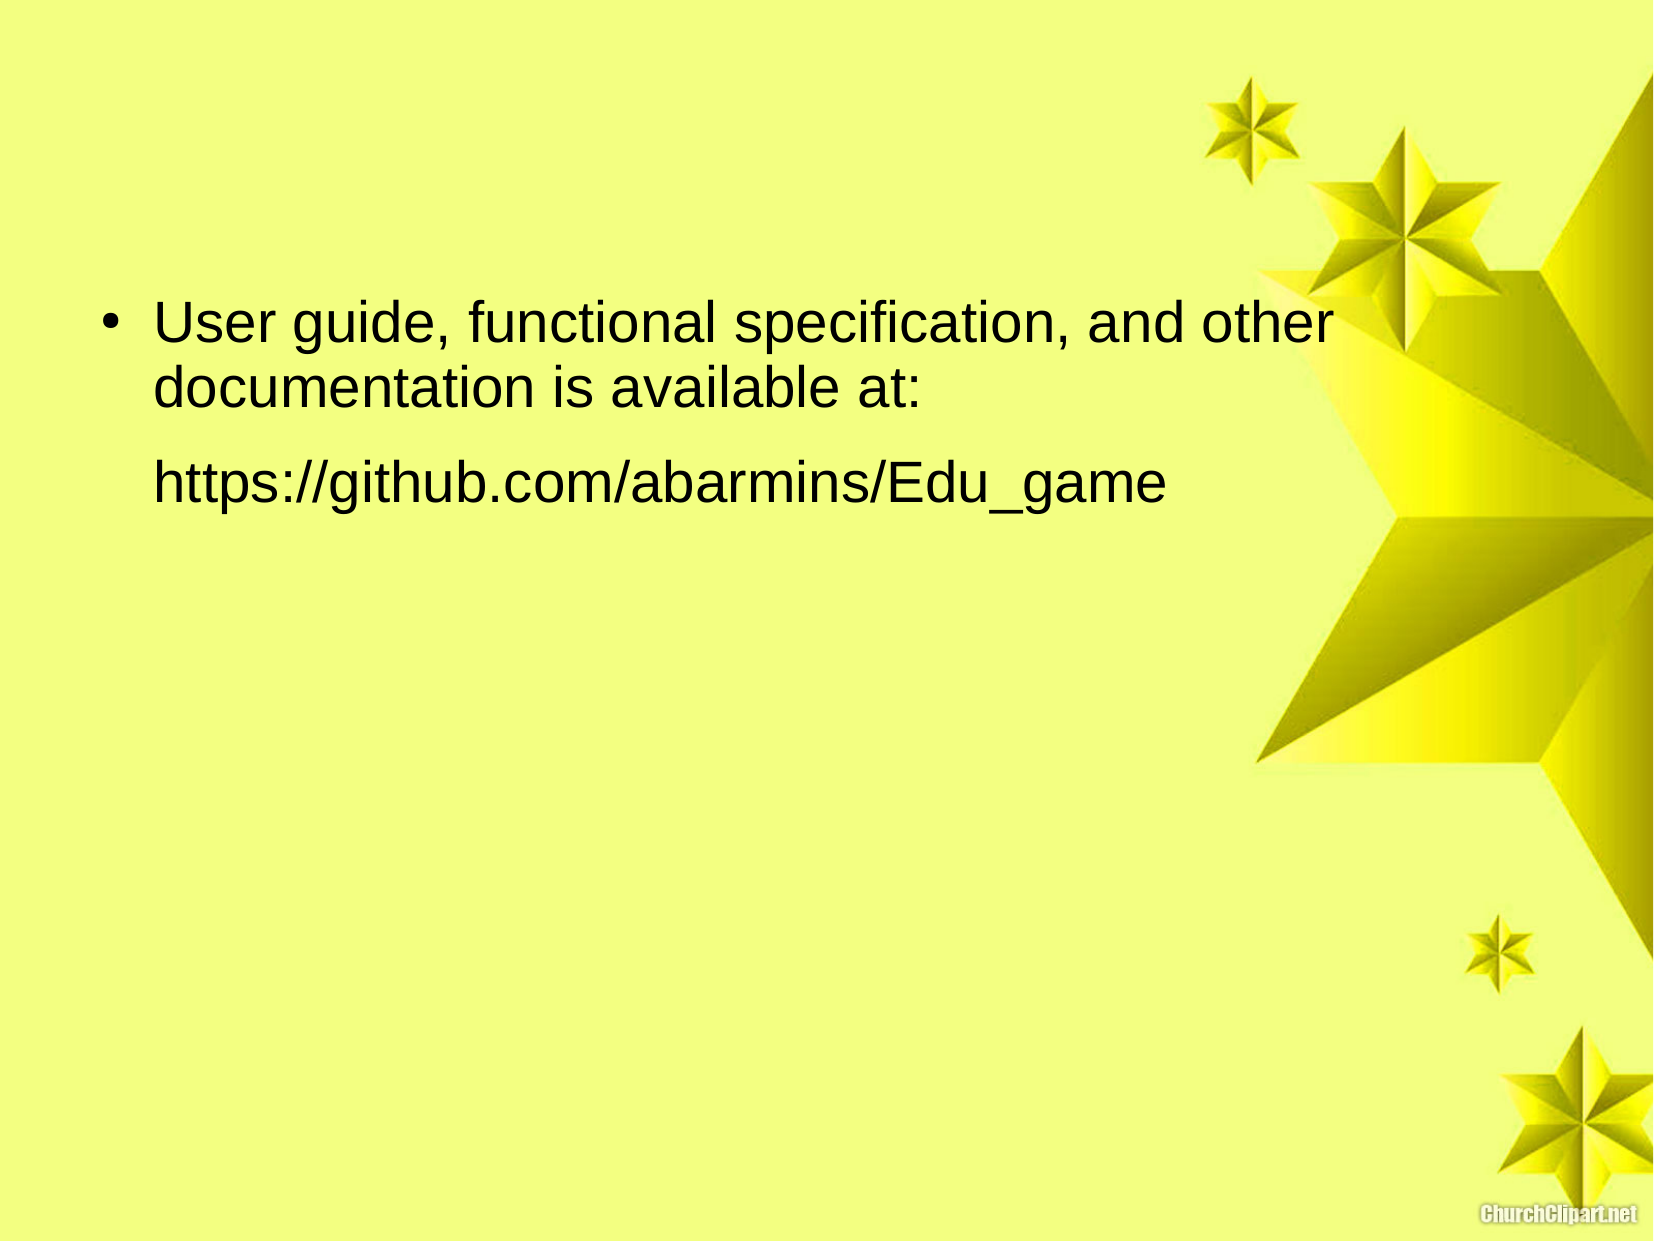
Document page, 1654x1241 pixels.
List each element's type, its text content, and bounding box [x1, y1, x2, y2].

picture [0, 0, 1654, 1241]
list User guide, functional specification, and other documentation is available at: https://github.com/abarmins/Edu_game [82, 290, 1571, 1010]
